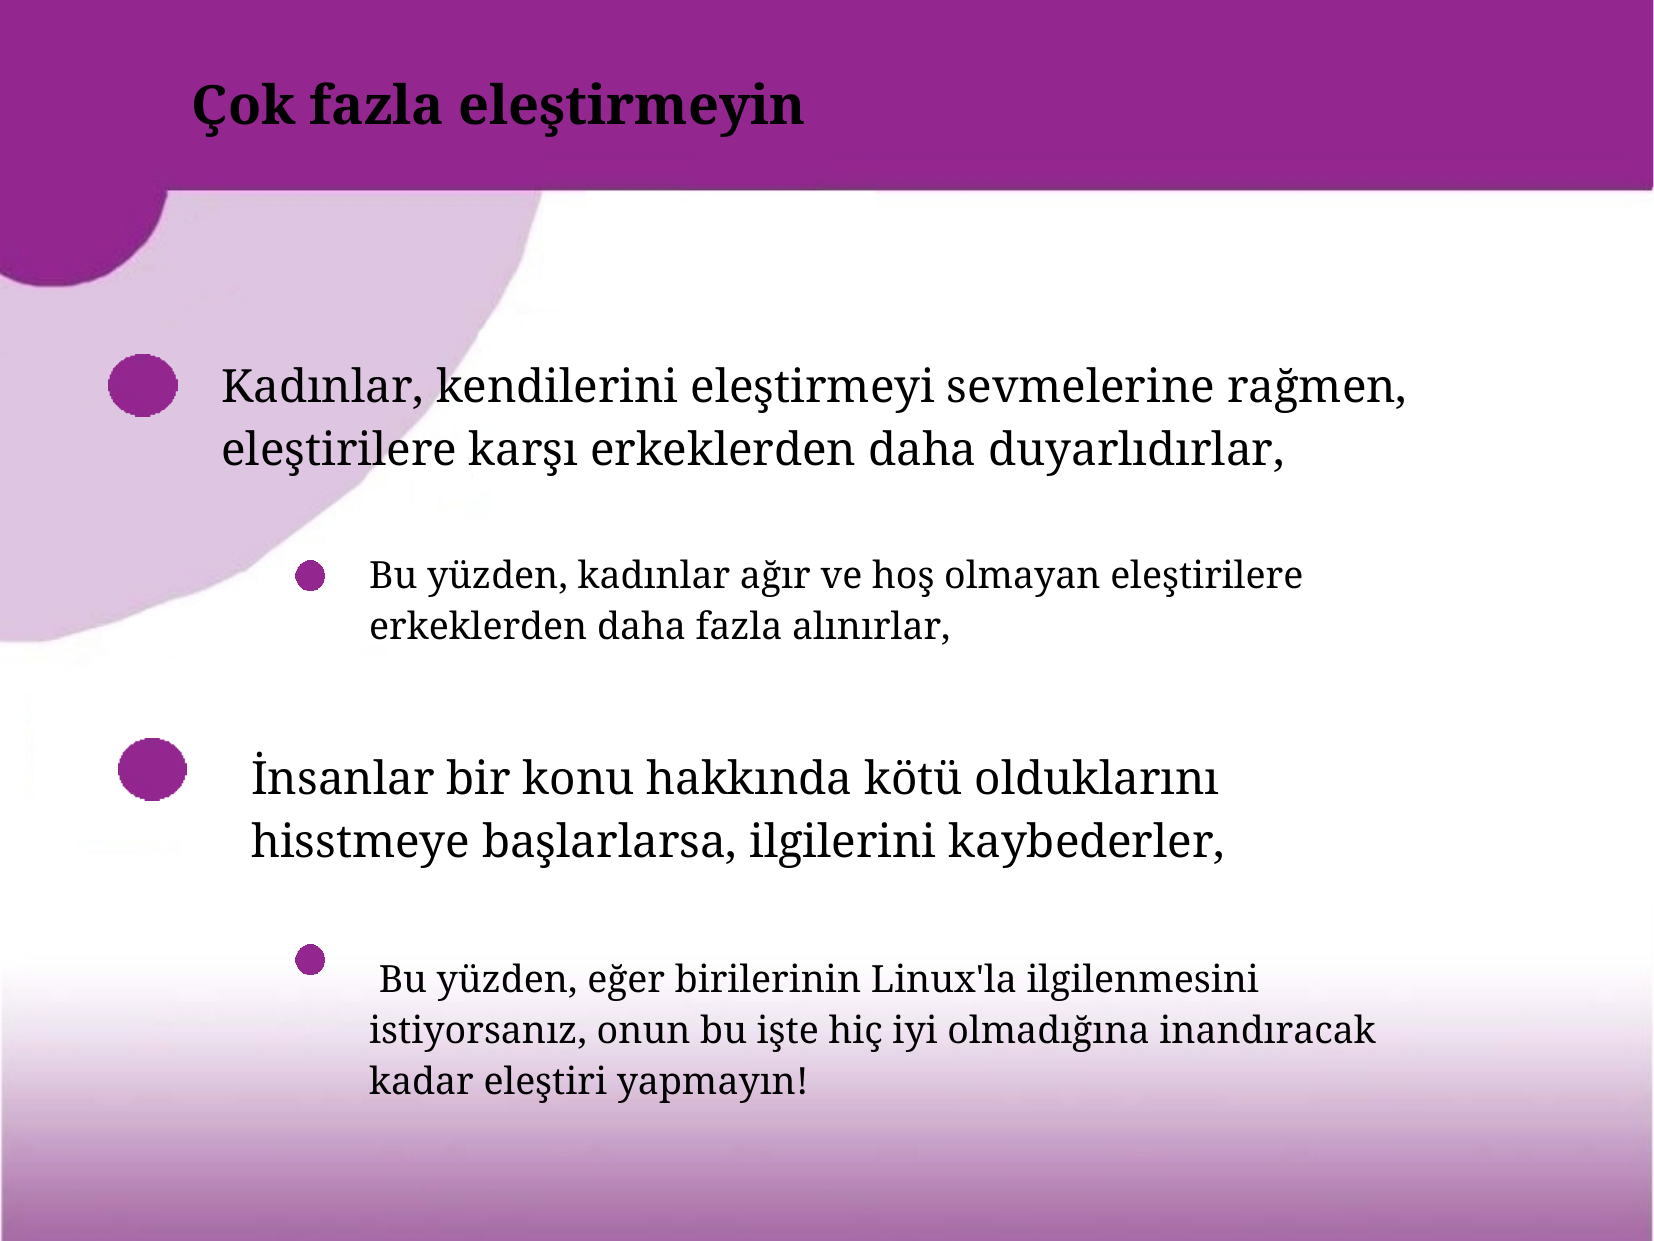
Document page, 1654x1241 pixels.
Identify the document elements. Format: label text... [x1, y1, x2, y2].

text_box Bu yüzden, kadınlar ağır ve hoş olmayan eleştirilere erkeklerden daha fazla alınırlar, [354, 541, 1536, 687]
text_box Kadınlar, kendilerini eleştirmeyi sevmelerine rağmen, eleştirilere karşı erkeklerden daha duyarlıdırlar, [206, 346, 1565, 468]
picture [0, 0, 1654, 1241]
text_box Bu yüzden, eğer birilerinin Linux'la ilgilenmesini istiyorsanız, onun bu işte hiç iyi olmadığına inandıracak kadar eleştiri yapmayın! [354, 944, 1418, 1091]
text_box Çok fazla eleştirmeyin [177, 59, 1329, 137]
text_box İnsanlar bir konu hakkında kötü olduklarını hisstmeye başlarlarsa, ilgilerini kaybederler, [236, 738, 1388, 860]
